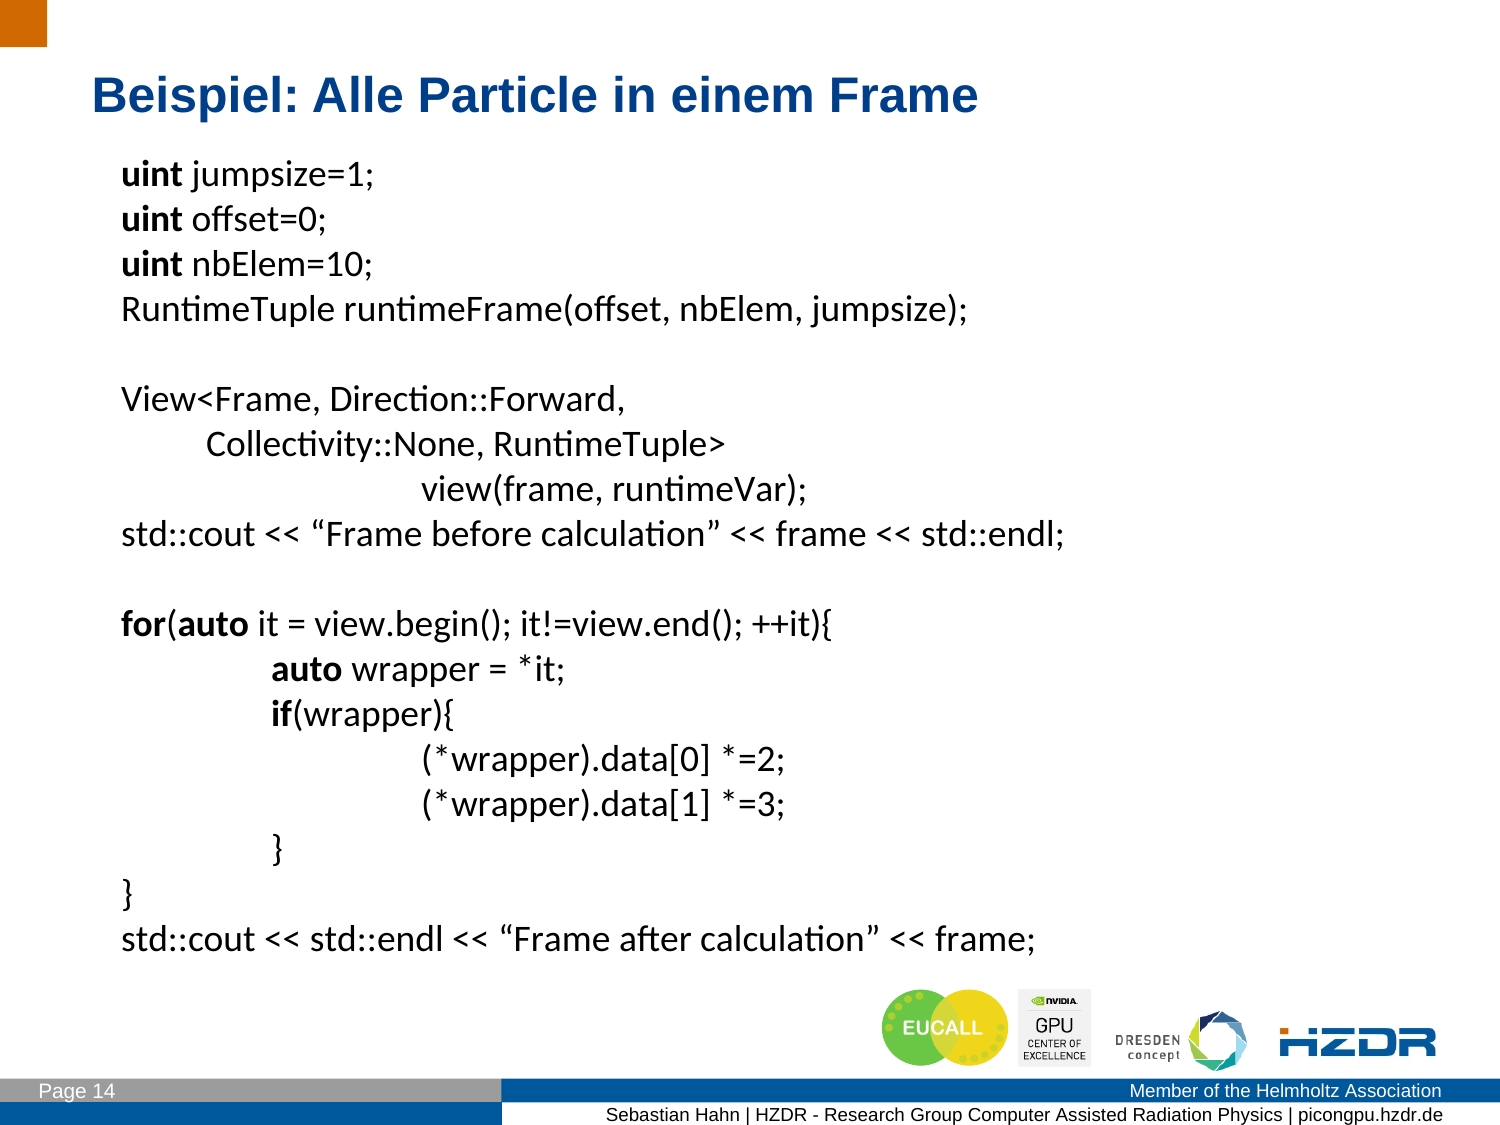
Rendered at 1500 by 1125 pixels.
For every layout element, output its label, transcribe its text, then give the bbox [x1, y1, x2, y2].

picture [874, 980, 1099, 1075]
list Beispiel: Alle Particle in einem Frame [76, 54, 1424, 209]
text_box uint jumpsize=1; uint offset=0; uint nbElem=10; RuntimeTuple runtimeFrame(offset, nbElem, jumpsize); View<Frame, Direction::Forward, Collectivity::None, RuntimeTuple> view(frame, runtimeVar); std::cout << “Frame before calculation” << frame << std::endl; for(auto it = view.begin(); it!=view.end(); ++it){ auto wrapper = *it; if(wrapper){ (*wrapper).data[0] *=2; (*wrapper).data[1] *=3; } } std::cout << std::endl << “Frame after calculation” << frame; [106, 141, 1450, 967]
picture [1116, 1011, 1247, 1071]
picture [1257, 1011, 1453, 1073]
